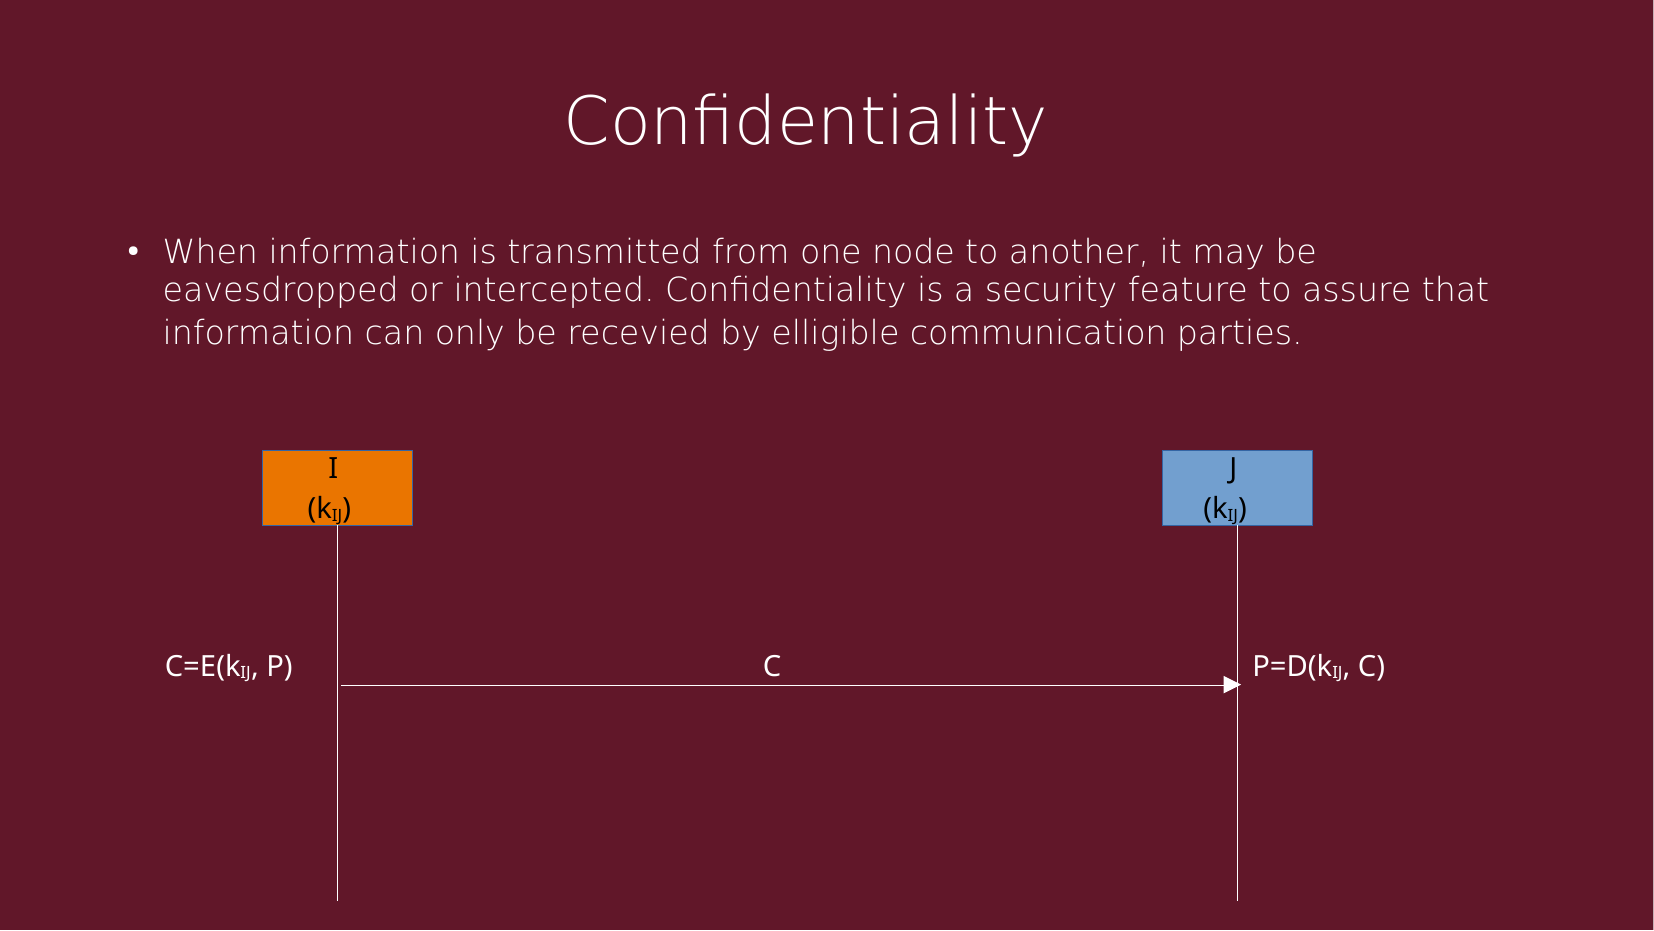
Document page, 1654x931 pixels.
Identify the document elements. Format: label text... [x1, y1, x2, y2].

text_box C=E(kIJ, P) [150, 637, 338, 687]
text_box I (kIJ) [262, 450, 413, 526]
text_box P=D(kIJ, C) [1237, 637, 1426, 719]
text_box When information is transmitted from one node to another, it may be eavesdropped or intercepted. Confidentiality is a security feature to assure that information can only be recevied by elligible communication parties. [112, 225, 1538, 361]
text_box Confidentiality [150, 75, 1463, 188]
text_box J (kIJ) [1162, 450, 1313, 526]
text_box C [748, 637, 899, 685]
